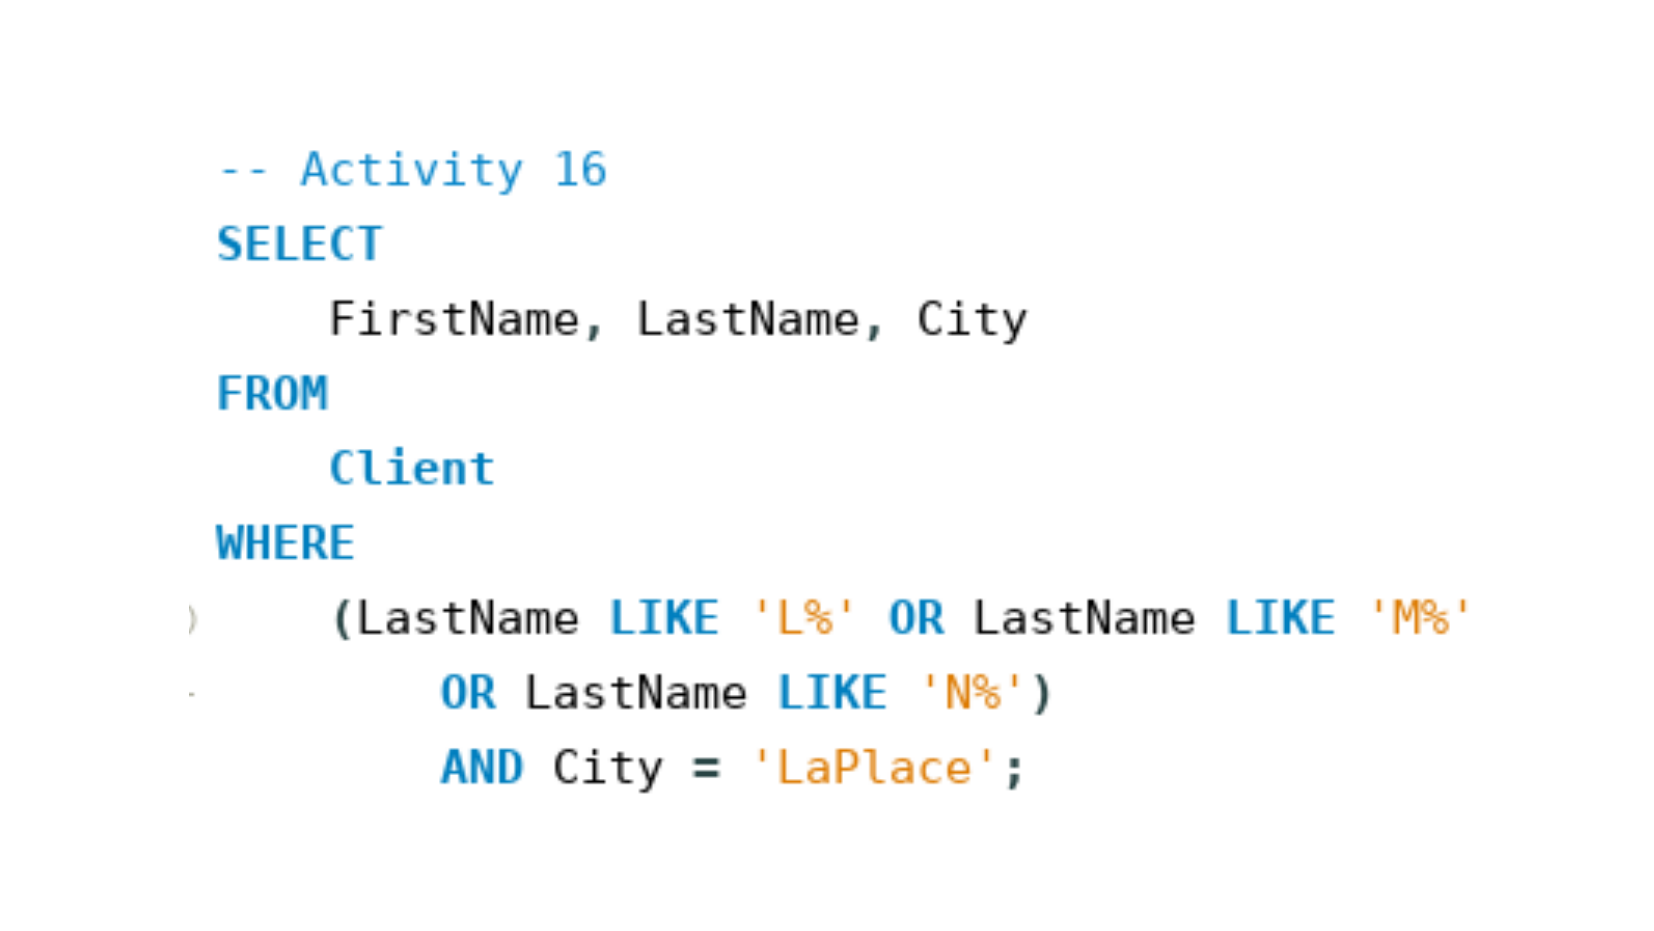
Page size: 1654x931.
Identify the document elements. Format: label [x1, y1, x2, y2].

picture [189, 93, 1506, 831]
